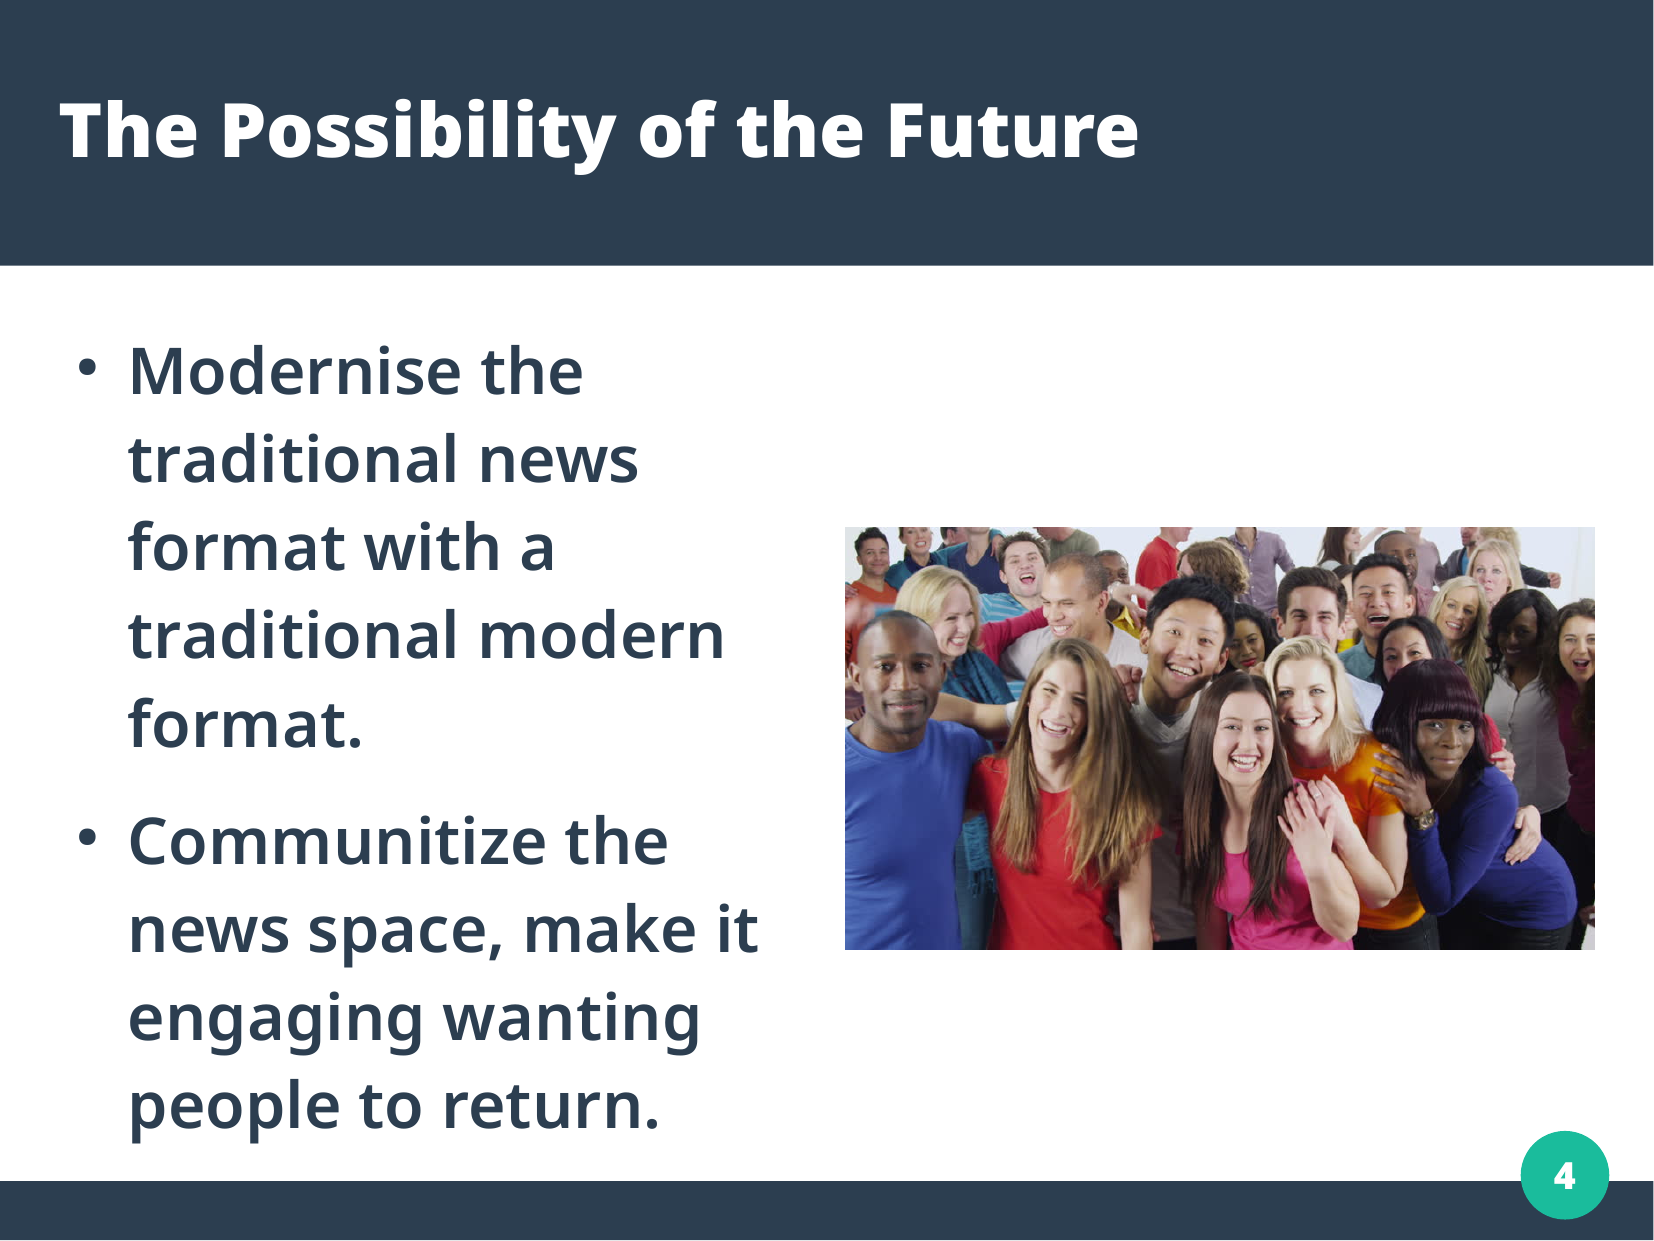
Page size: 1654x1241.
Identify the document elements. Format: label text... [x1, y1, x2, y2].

list Modernise the traditional news format with a traditional modern format. Communitize the news space, make it engaging wanting people to return. [59, 324, 809, 1152]
title The Possibility of the Future [59, 49, 1595, 207]
picture [845, 527, 1595, 950]
